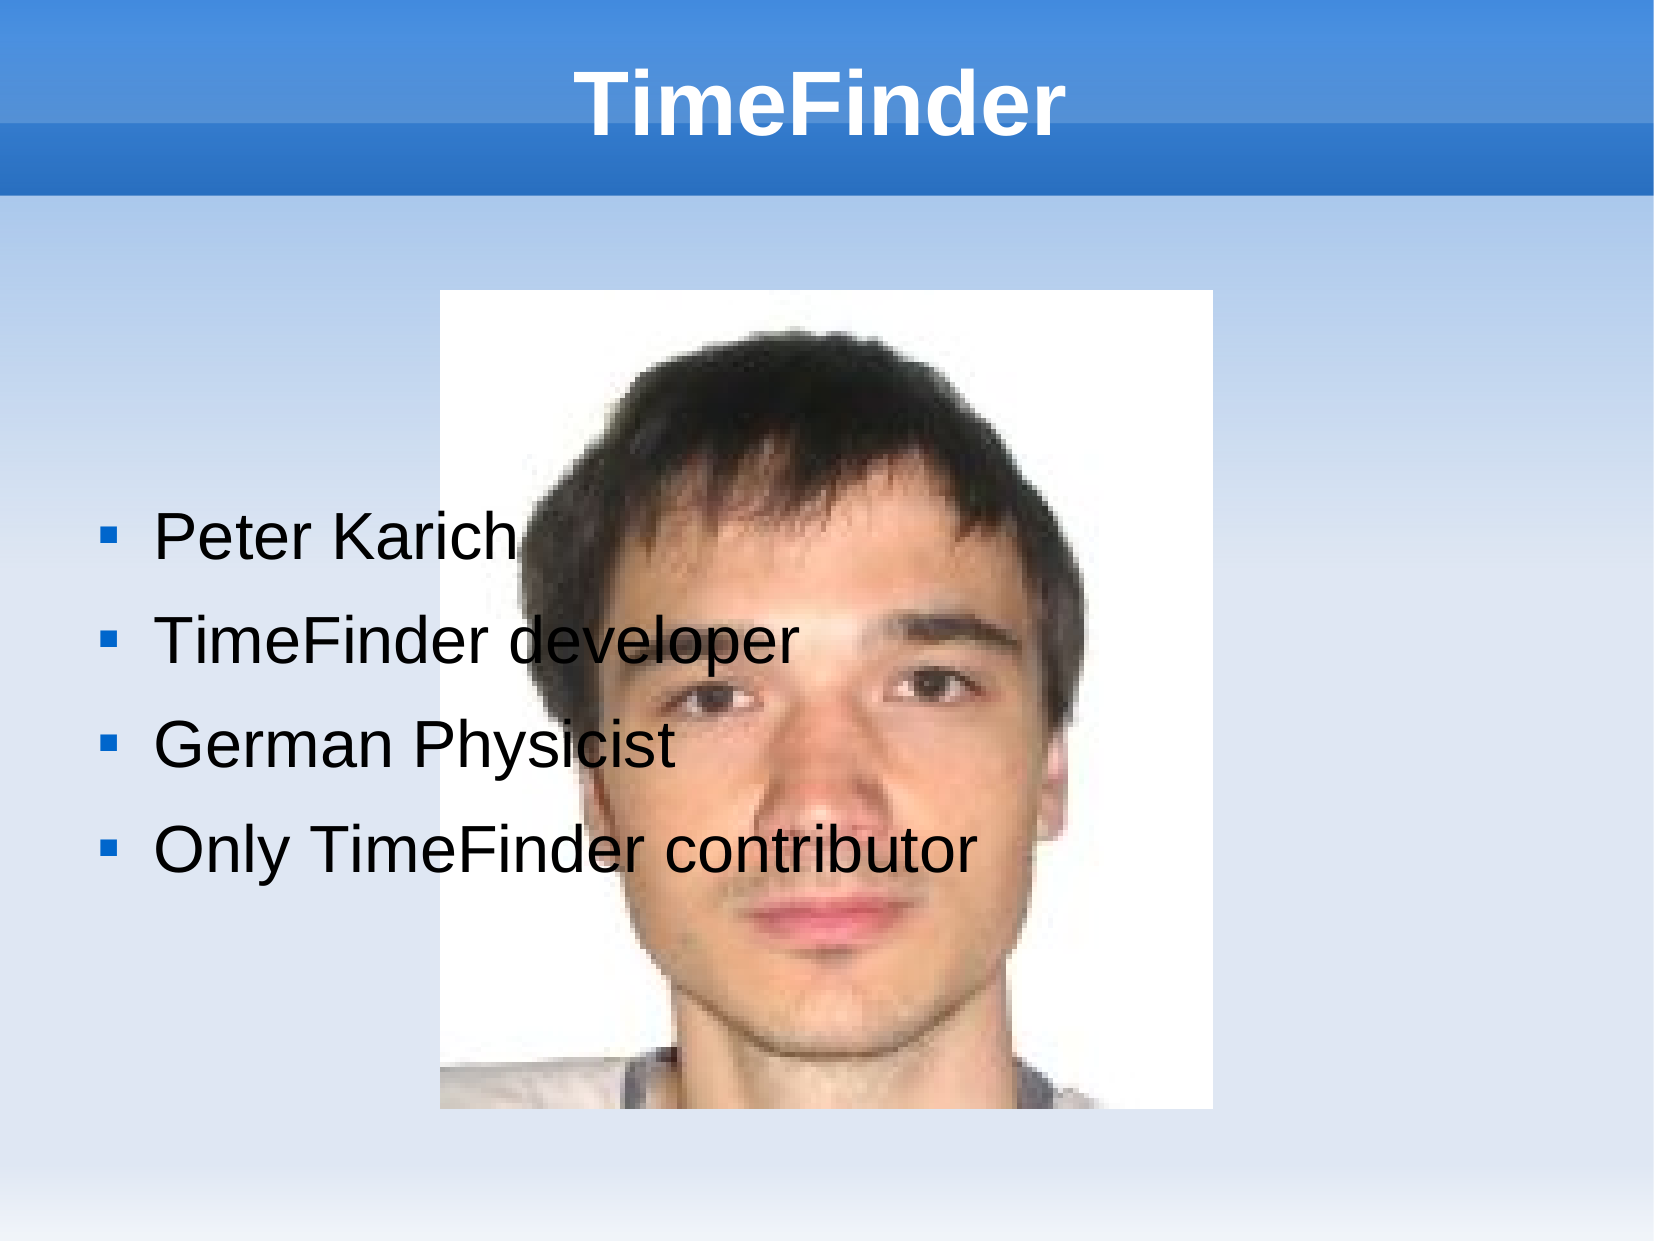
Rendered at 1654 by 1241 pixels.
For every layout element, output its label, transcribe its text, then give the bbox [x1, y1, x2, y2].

title TimeFinder [76, 0, 1565, 208]
picture [0, 0, 1654, 1241]
list Peter Karich TimeFinder developer German Physicist Only TimeFinder contributor [845, 290, 1572, 1094]
